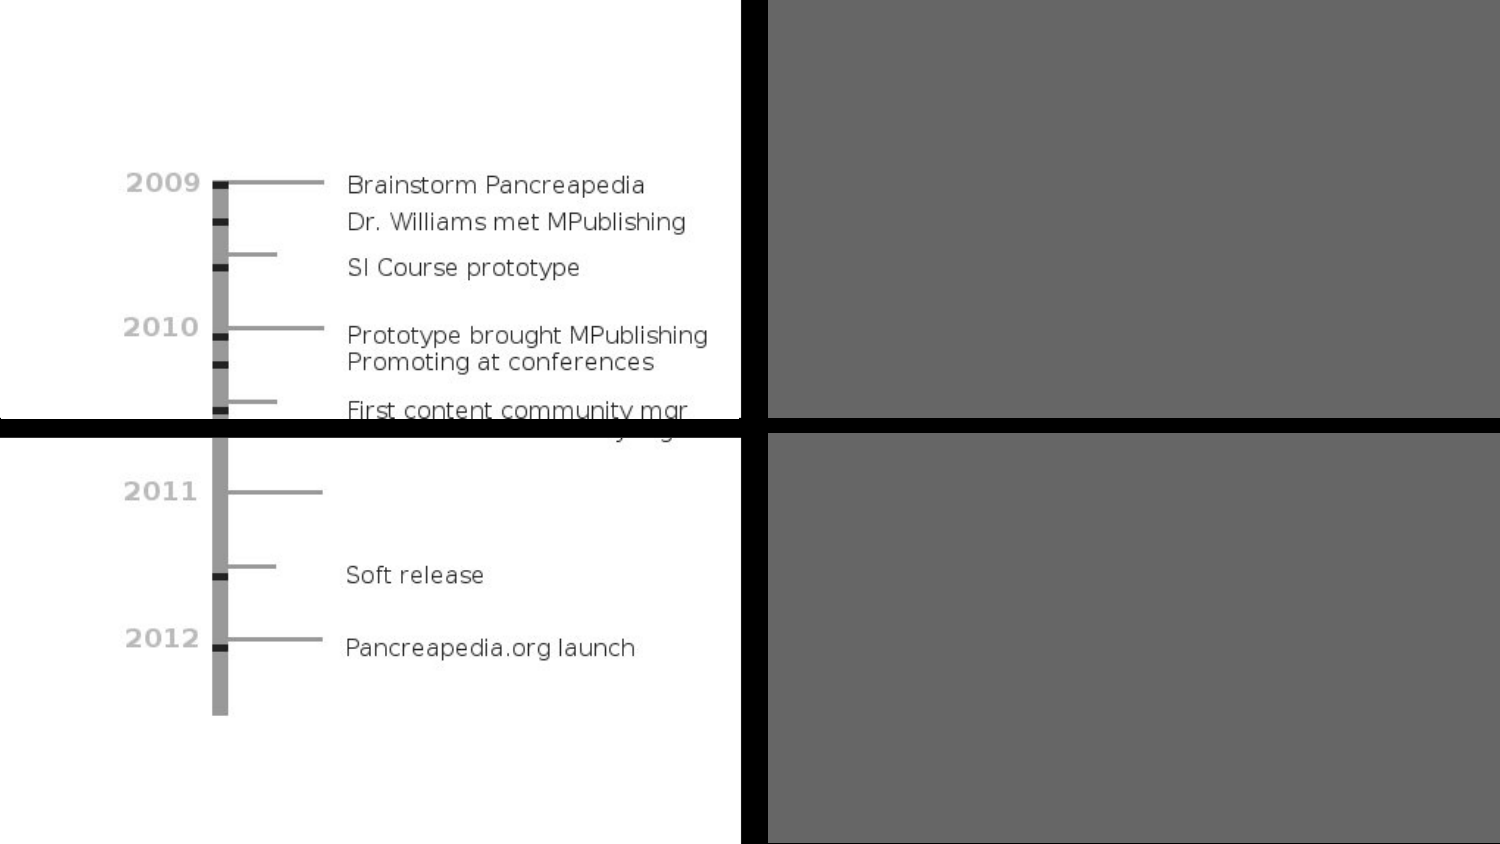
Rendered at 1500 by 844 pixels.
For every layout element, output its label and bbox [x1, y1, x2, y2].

text_box [767, 0, 1500, 419]
text_box [767, 432, 1500, 844]
picture [0, 0, 1500, 844]
